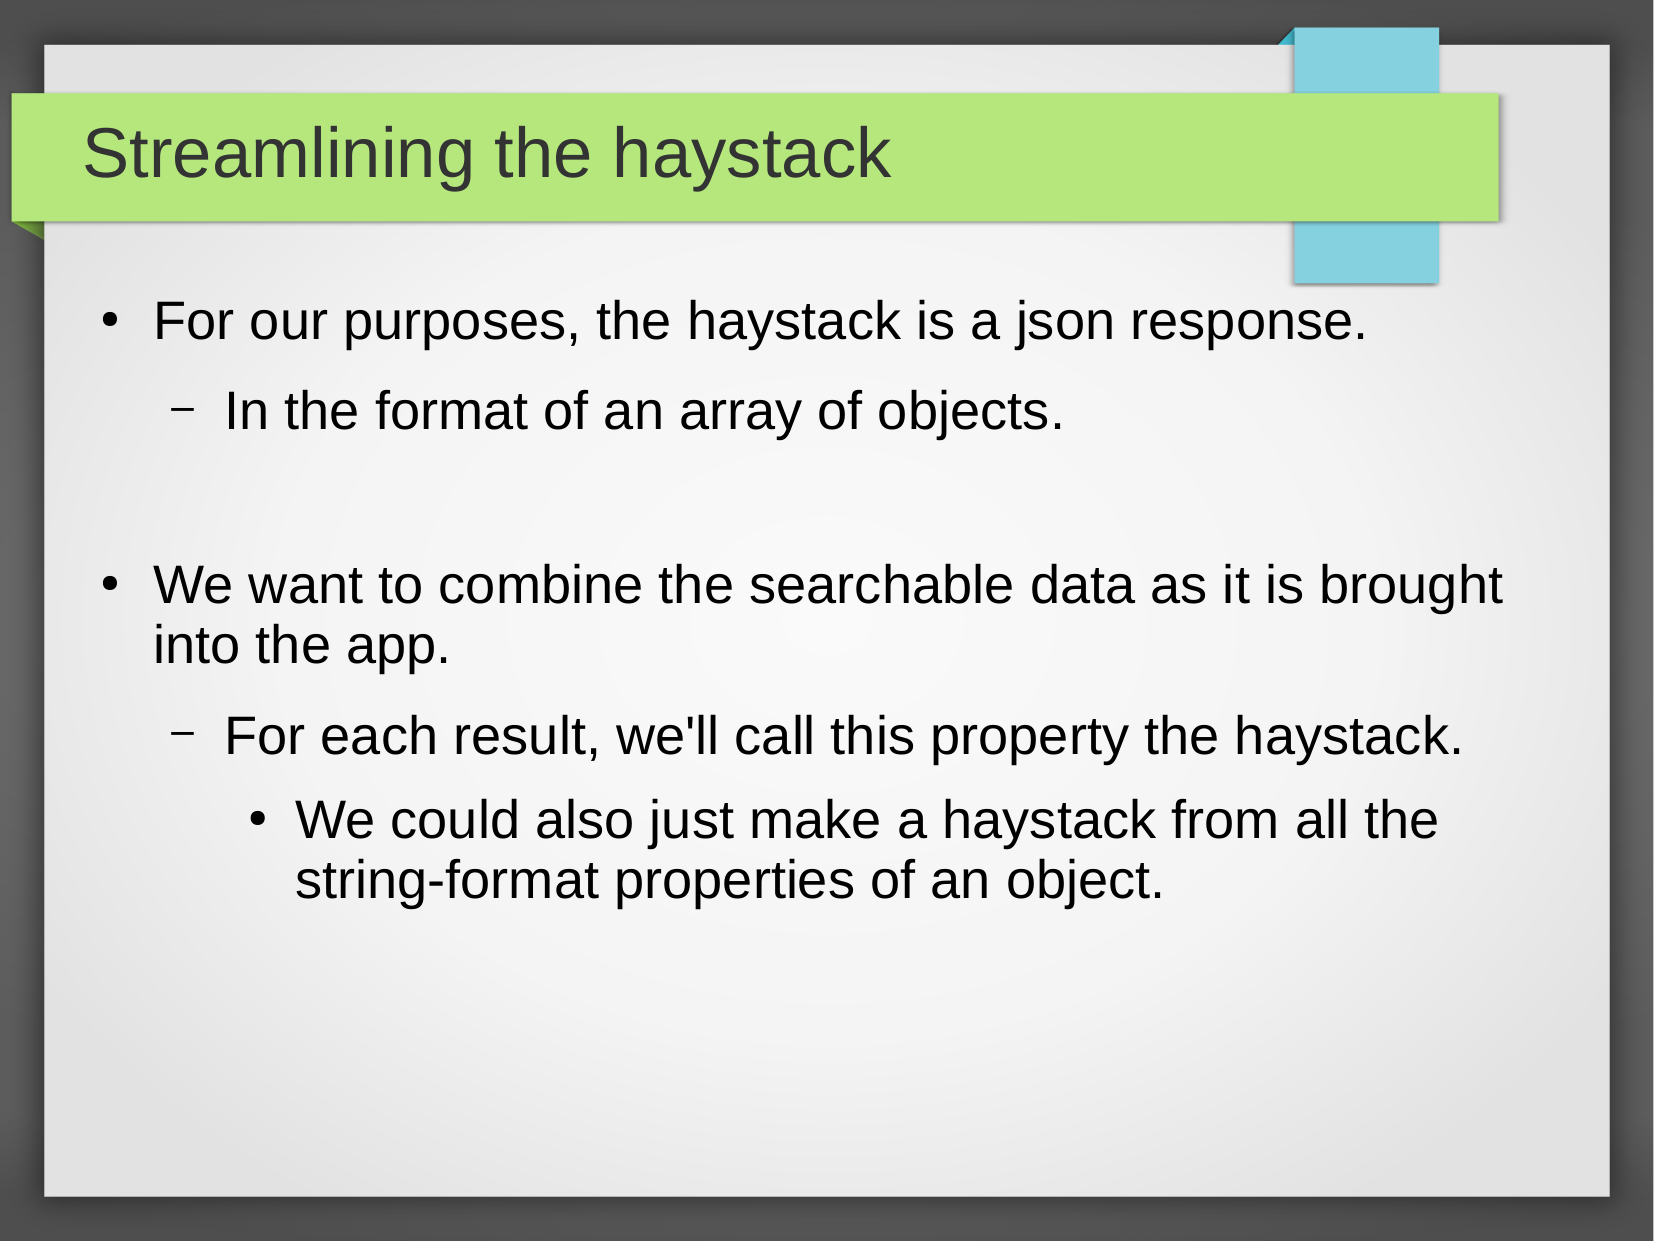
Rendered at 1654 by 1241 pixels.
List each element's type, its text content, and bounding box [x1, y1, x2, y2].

title Streamlining the haystack [82, 49, 1571, 257]
list For our purposes, the haystack is a json response. In the format of an array of objects. We want to combine the searchable data as it is brought into the app. For each result, we'll call this property the haystack. We could also just make a haystack from all the string-format properties of an object. [82, 290, 1538, 1010]
picture [0, 0, 1654, 1241]
